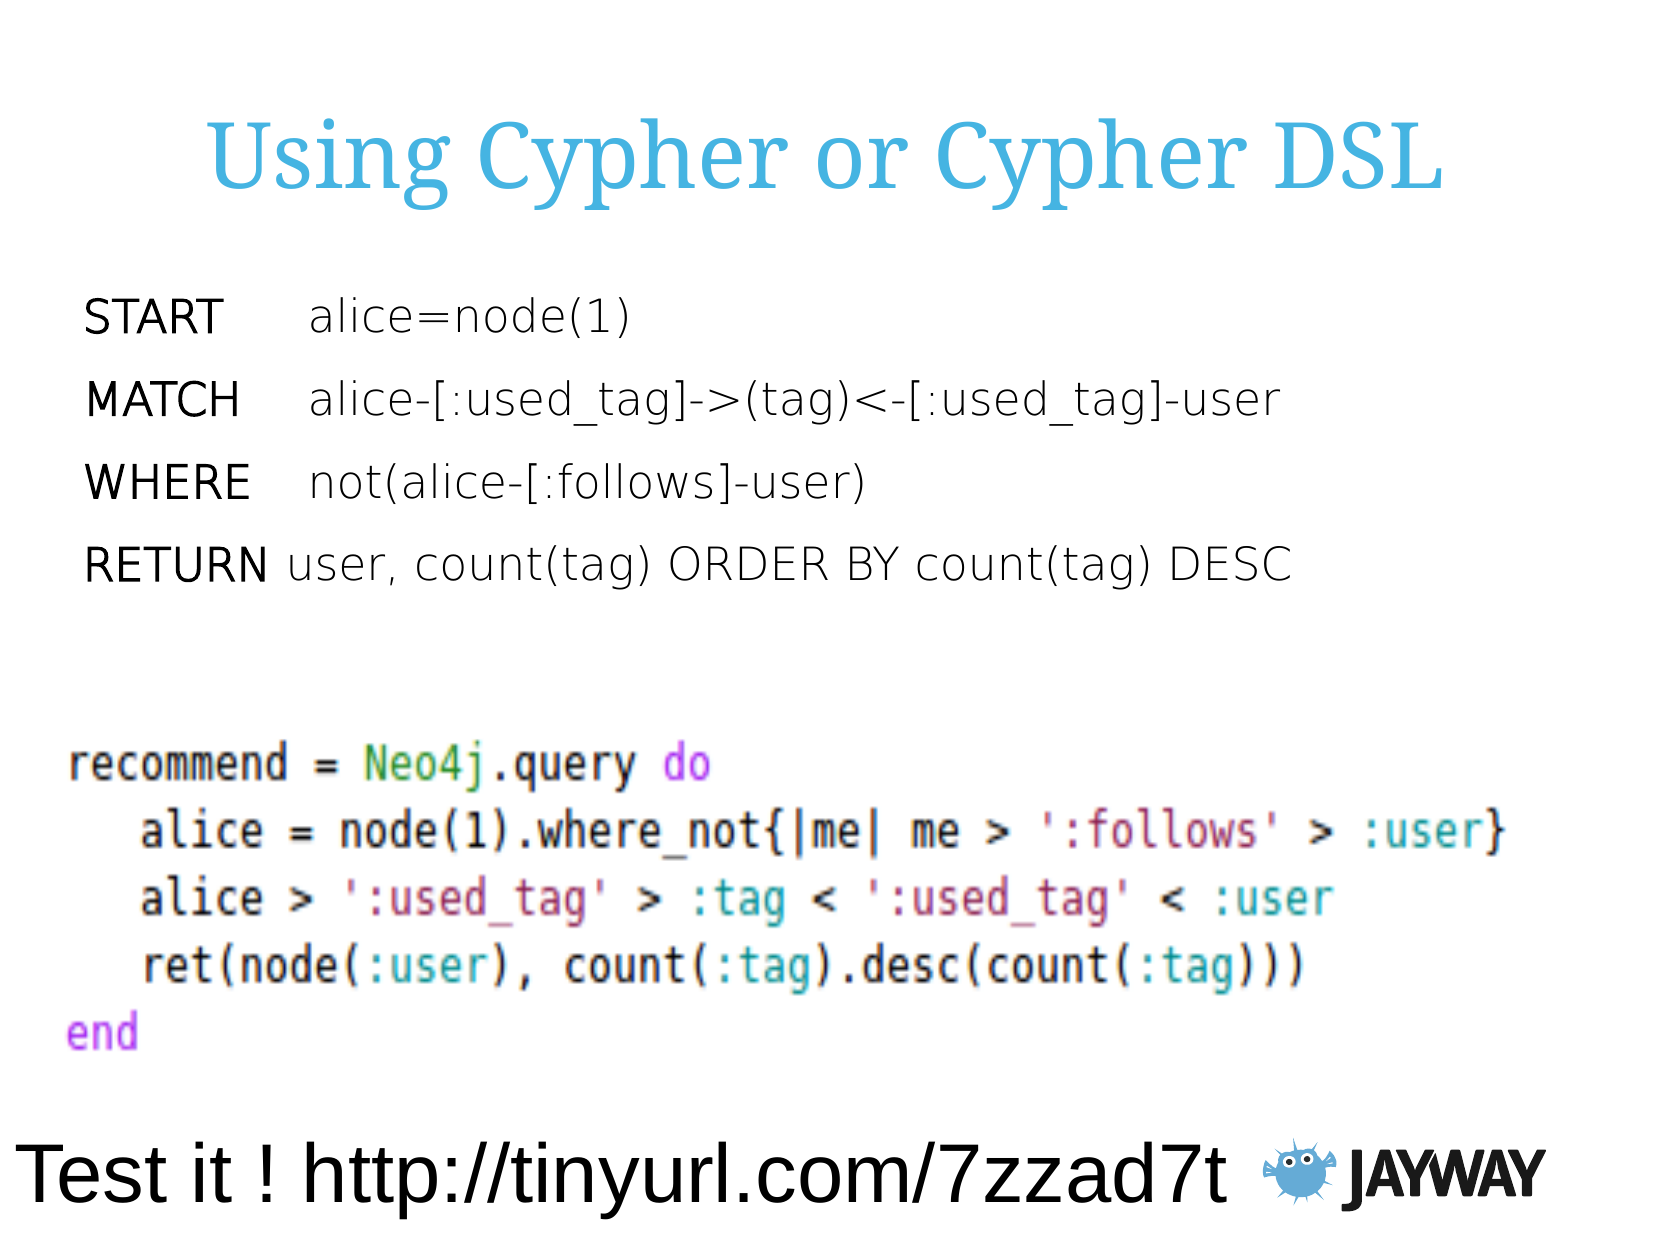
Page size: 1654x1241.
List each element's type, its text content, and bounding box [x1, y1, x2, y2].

picture [57, 730, 1528, 1079]
text_box Test it ! http://tinyurl.com/7zzad7t [0, 1120, 1482, 1241]
list START alice=node(1) MATCH alice-[:used_tag]->(tag)<-[:used_tag]-user WHERE not(alice-[:follows]-user) RETURN user, count(tag) ORDER BY count(tag) DESC [82, 290, 1571, 681]
title Using Cypher or Cypher DSL [82, 49, 1571, 257]
